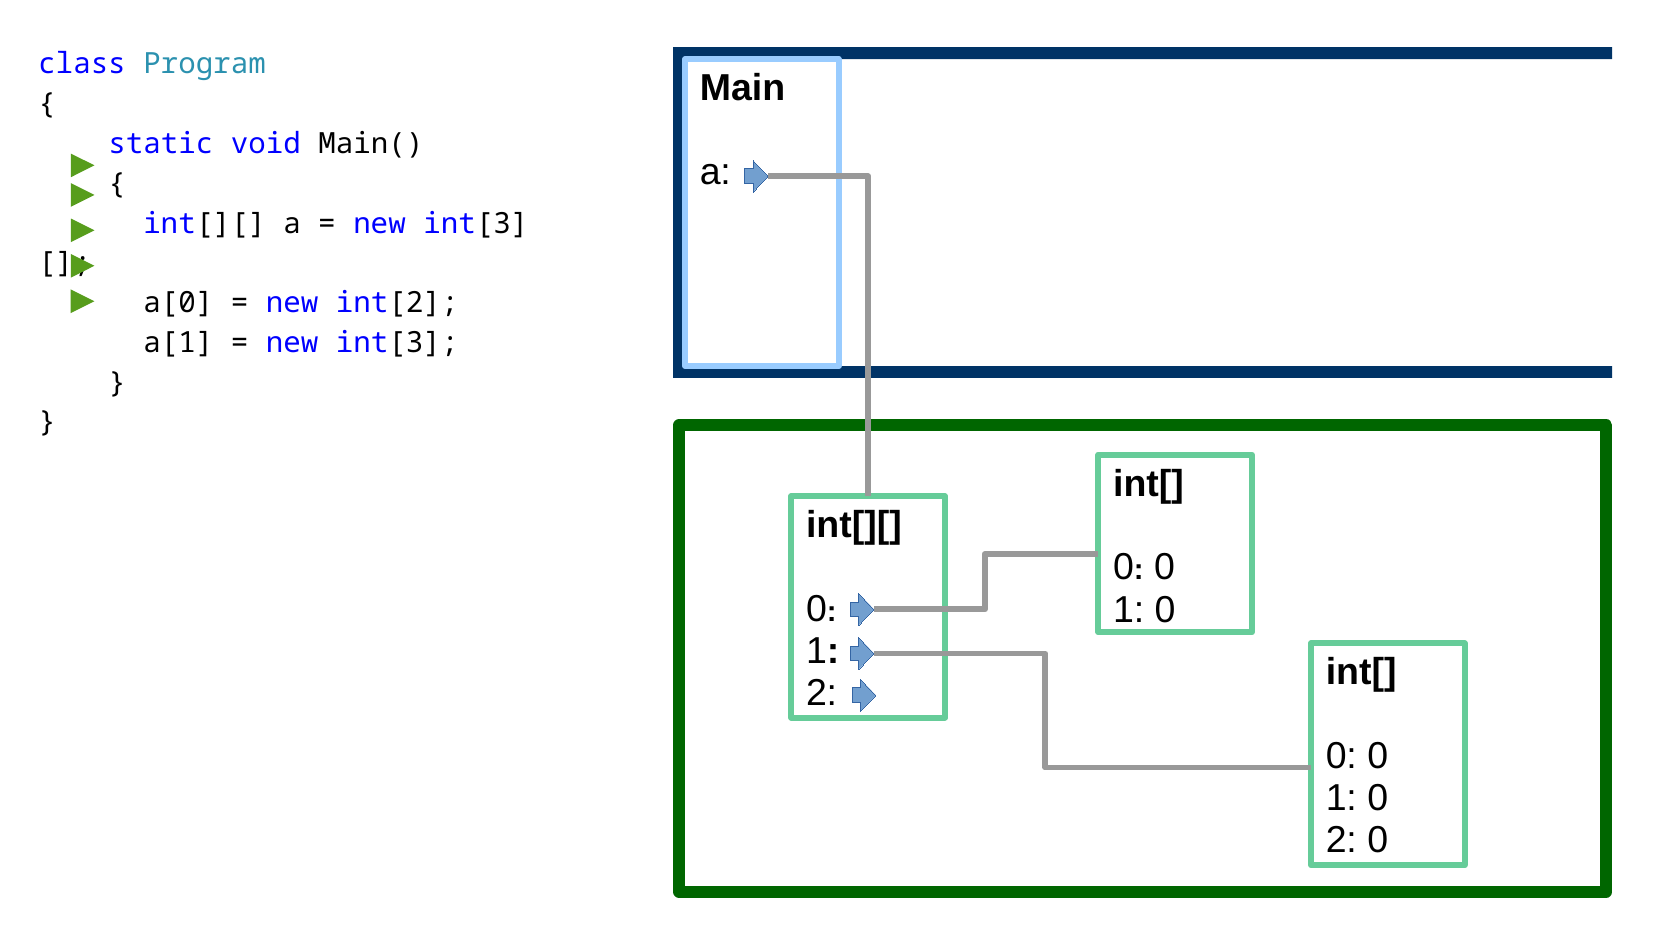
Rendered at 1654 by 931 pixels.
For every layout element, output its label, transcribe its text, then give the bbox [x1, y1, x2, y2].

text_box int[] 0: 0 1: 0 [1098, 454, 1252, 654]
text_box [70, 183, 95, 207]
text_box [850, 593, 874, 626]
text_box int[] 0: 0 1: 0 2: 0 [1311, 643, 1465, 892]
text_box class Program { static void Main() { int[][] a = new int[3][]; a[0] = new int[2]; a[1] = new int[3]; } } [23, 35, 579, 428]
text_box [70, 253, 95, 278]
text_box int[][] 0: 1: 2: [791, 496, 945, 745]
text_box [673, 47, 1613, 378]
text_box [852, 679, 876, 712]
text_box [70, 153, 95, 178]
text_box [850, 637, 874, 670]
text_box [70, 218, 95, 243]
text_box [871, 366, 1613, 378]
text_box Main a: [685, 59, 839, 242]
text_box [70, 289, 95, 314]
text_box [744, 160, 768, 193]
